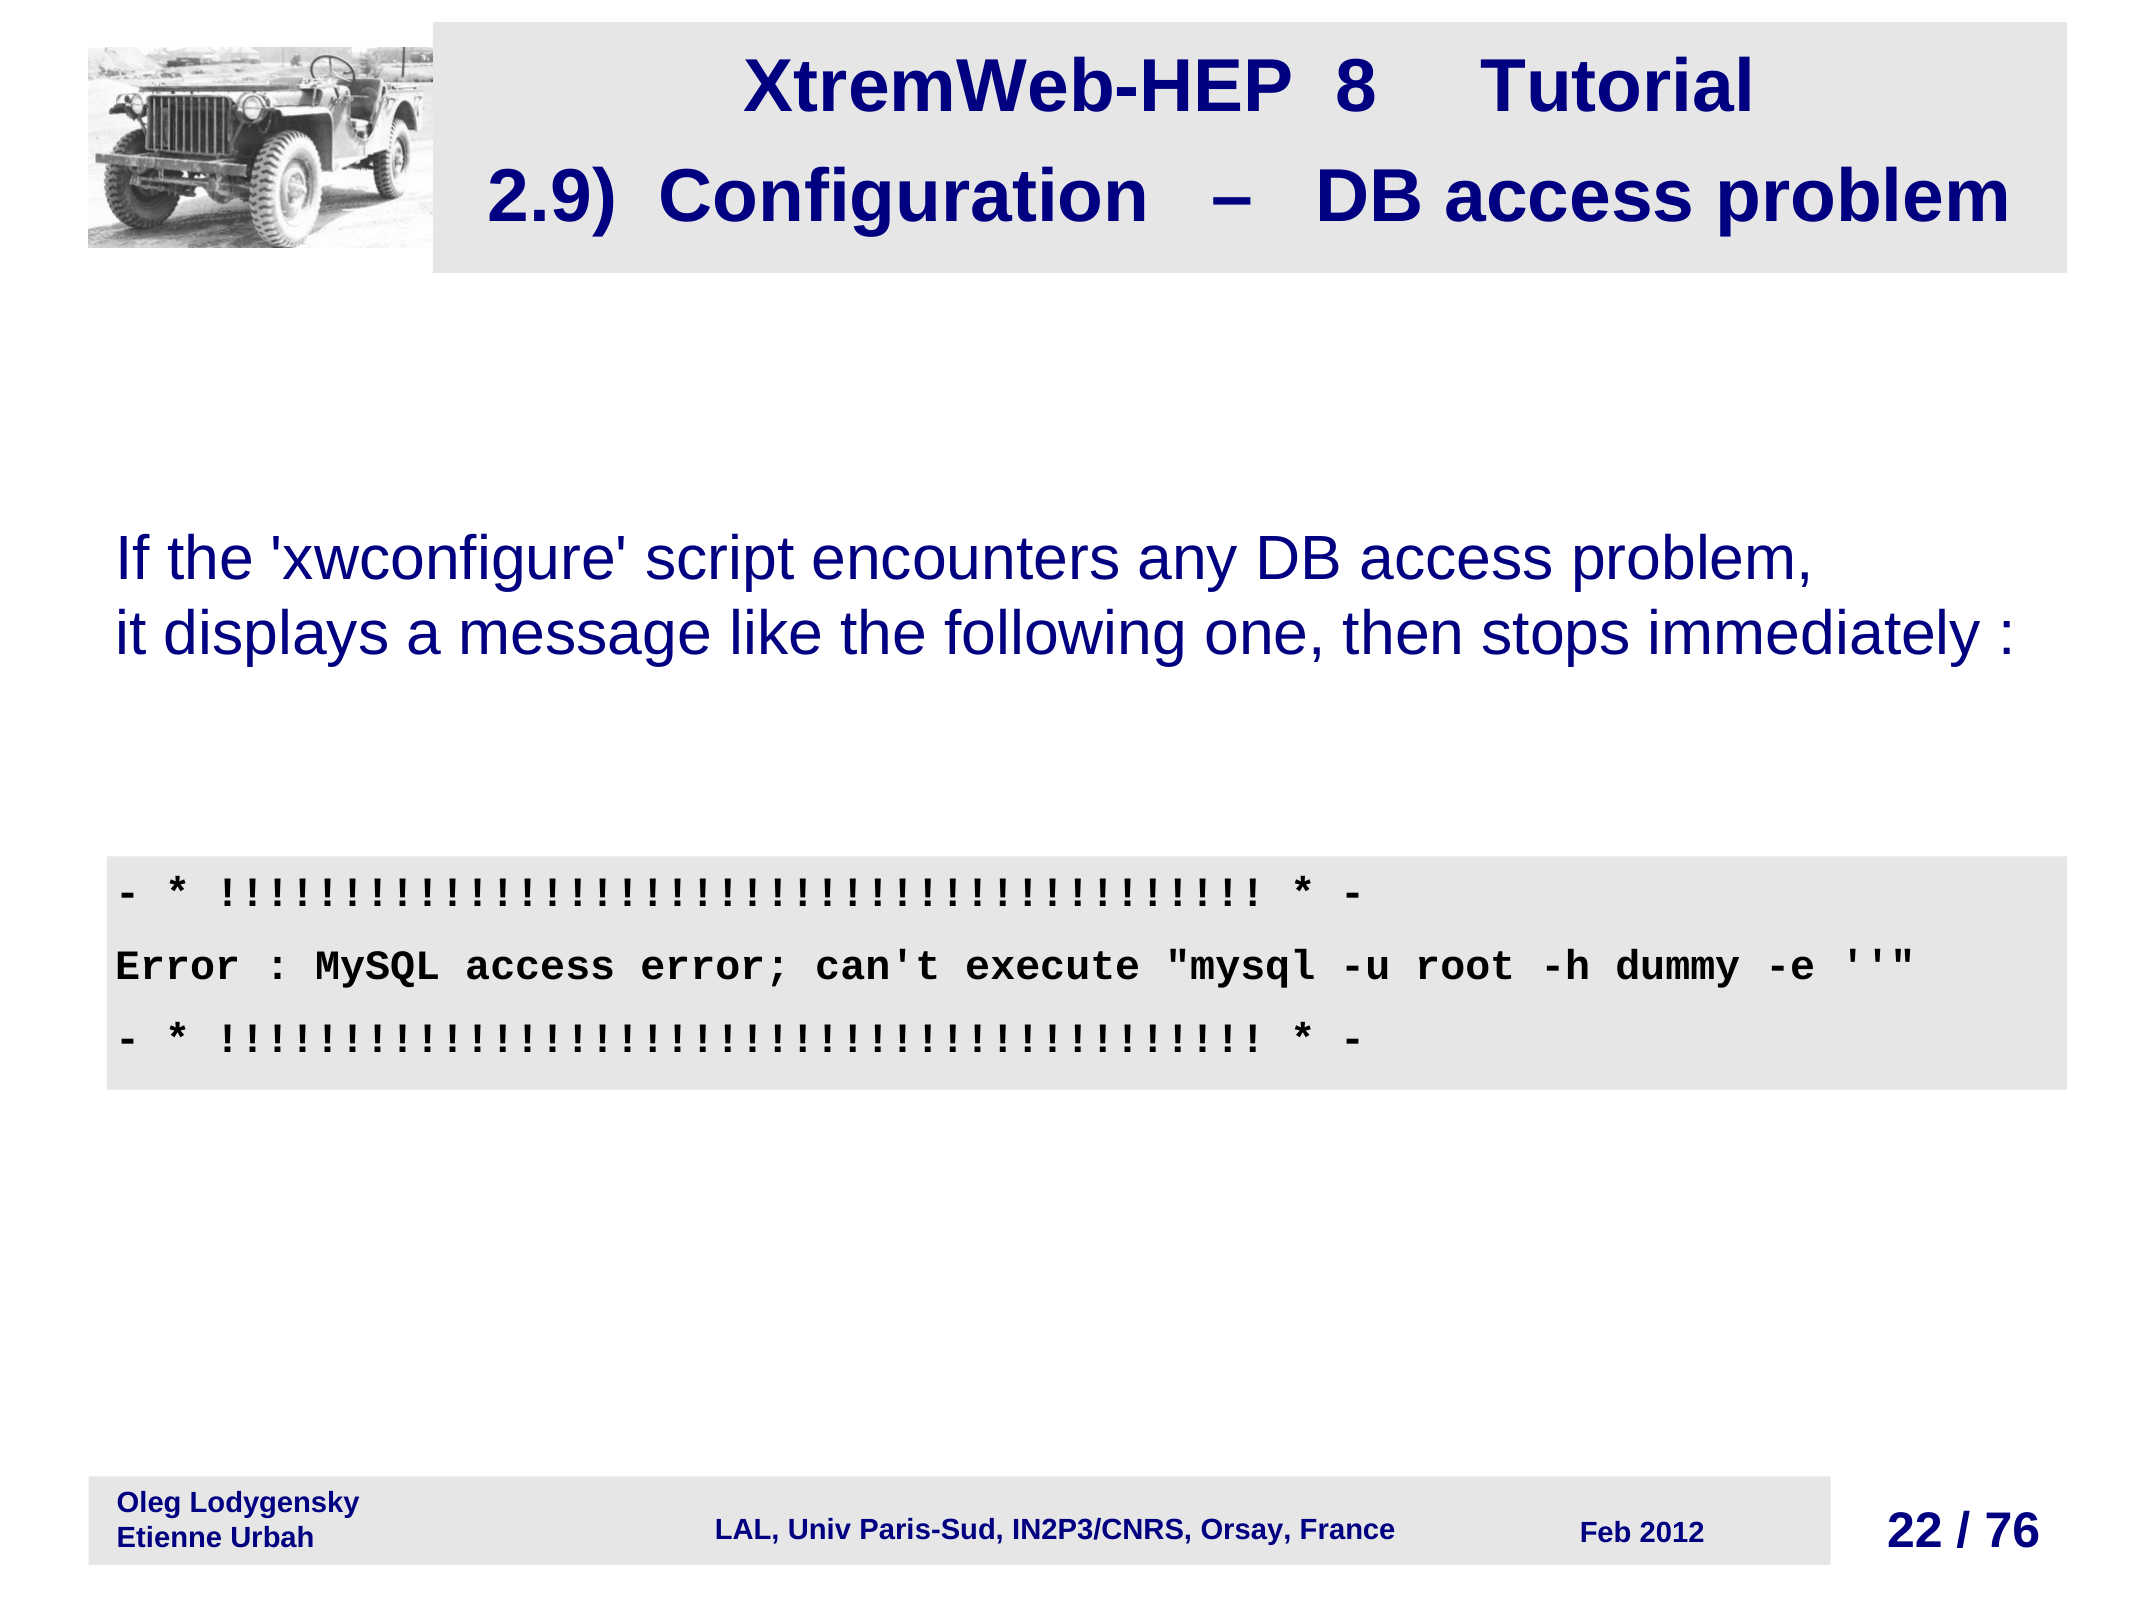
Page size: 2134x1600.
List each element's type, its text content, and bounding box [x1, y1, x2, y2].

title 2.9) Configuration – DB access problem [442, 118, 2067, 266]
list If the 'xwconfigure' script encounters any DB access problem, it displays a message like the following one, then stops immediately : [107, 508, 2067, 709]
list - * !!!!!!!!!!!!!!!!!!!!!!!!!!!!!!!!!!!!!!!!!! * - Error : MySQL access error; can't execute "mysql -u root -h dummy -e ''" - * !!!!!!!!!!!!!!!!!!!!!!!!!!!!!!!!!!!!!!!!!! * - [106, 856, 2067, 1090]
picture [88, 47, 433, 248]
